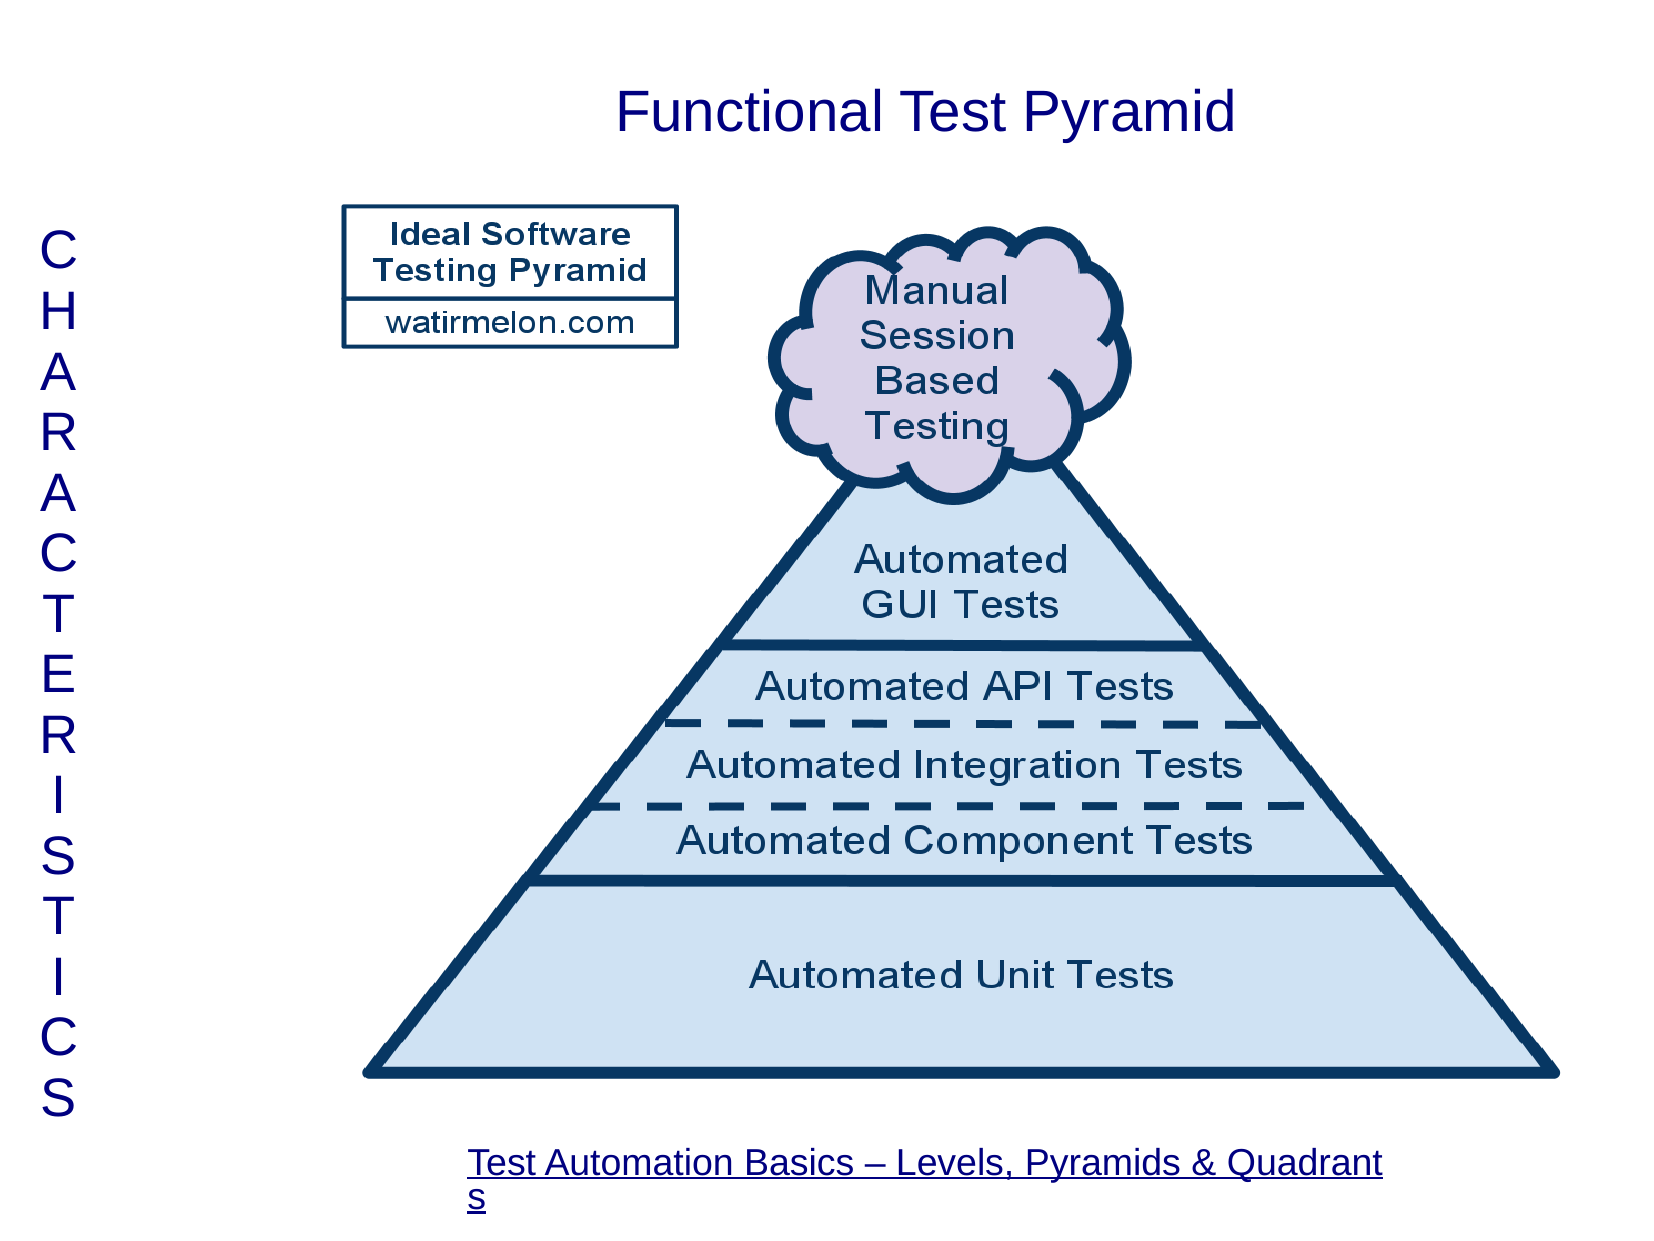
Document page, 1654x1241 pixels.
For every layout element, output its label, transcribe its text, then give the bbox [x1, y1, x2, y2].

text_box Test Automation Basics – Levels, Pyramids & Quadrants [452, 1133, 1412, 1205]
picture [335, 200, 1583, 1099]
text_box Functional Test Pyramid [600, 70, 1252, 151]
text_box C HARACTERISTICS [23, 212, 95, 1140]
